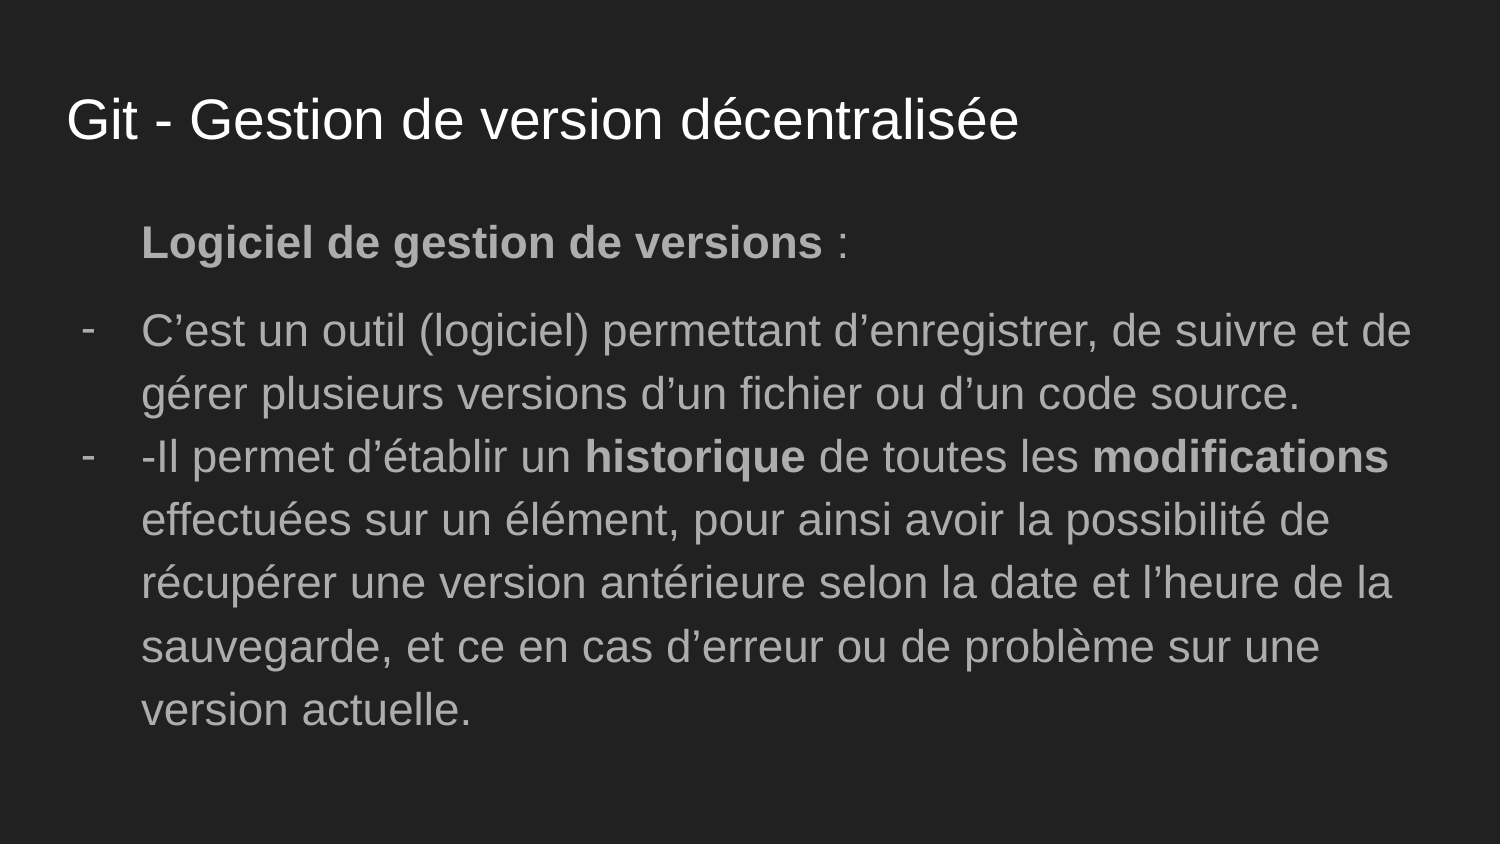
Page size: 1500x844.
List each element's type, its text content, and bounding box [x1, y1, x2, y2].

list Logiciel de gestion de versions : C’est un outil (logiciel) permettant d’enregistrer, de suivre et de gérer plusieurs versions d’un fichier ou d’un code source. -Il permet d’établir un historique de toutes les modifications effectuées sur un élément, pour ainsi avoir la possibilité de récupérer une version antérieure selon la date et l’heure de la sauvegarde, et ce en cas d’erreur ou de problème sur une version actuelle. [51, 189, 1449, 750]
title Git - Gestion de version décentralisée [51, 72, 1449, 167]
